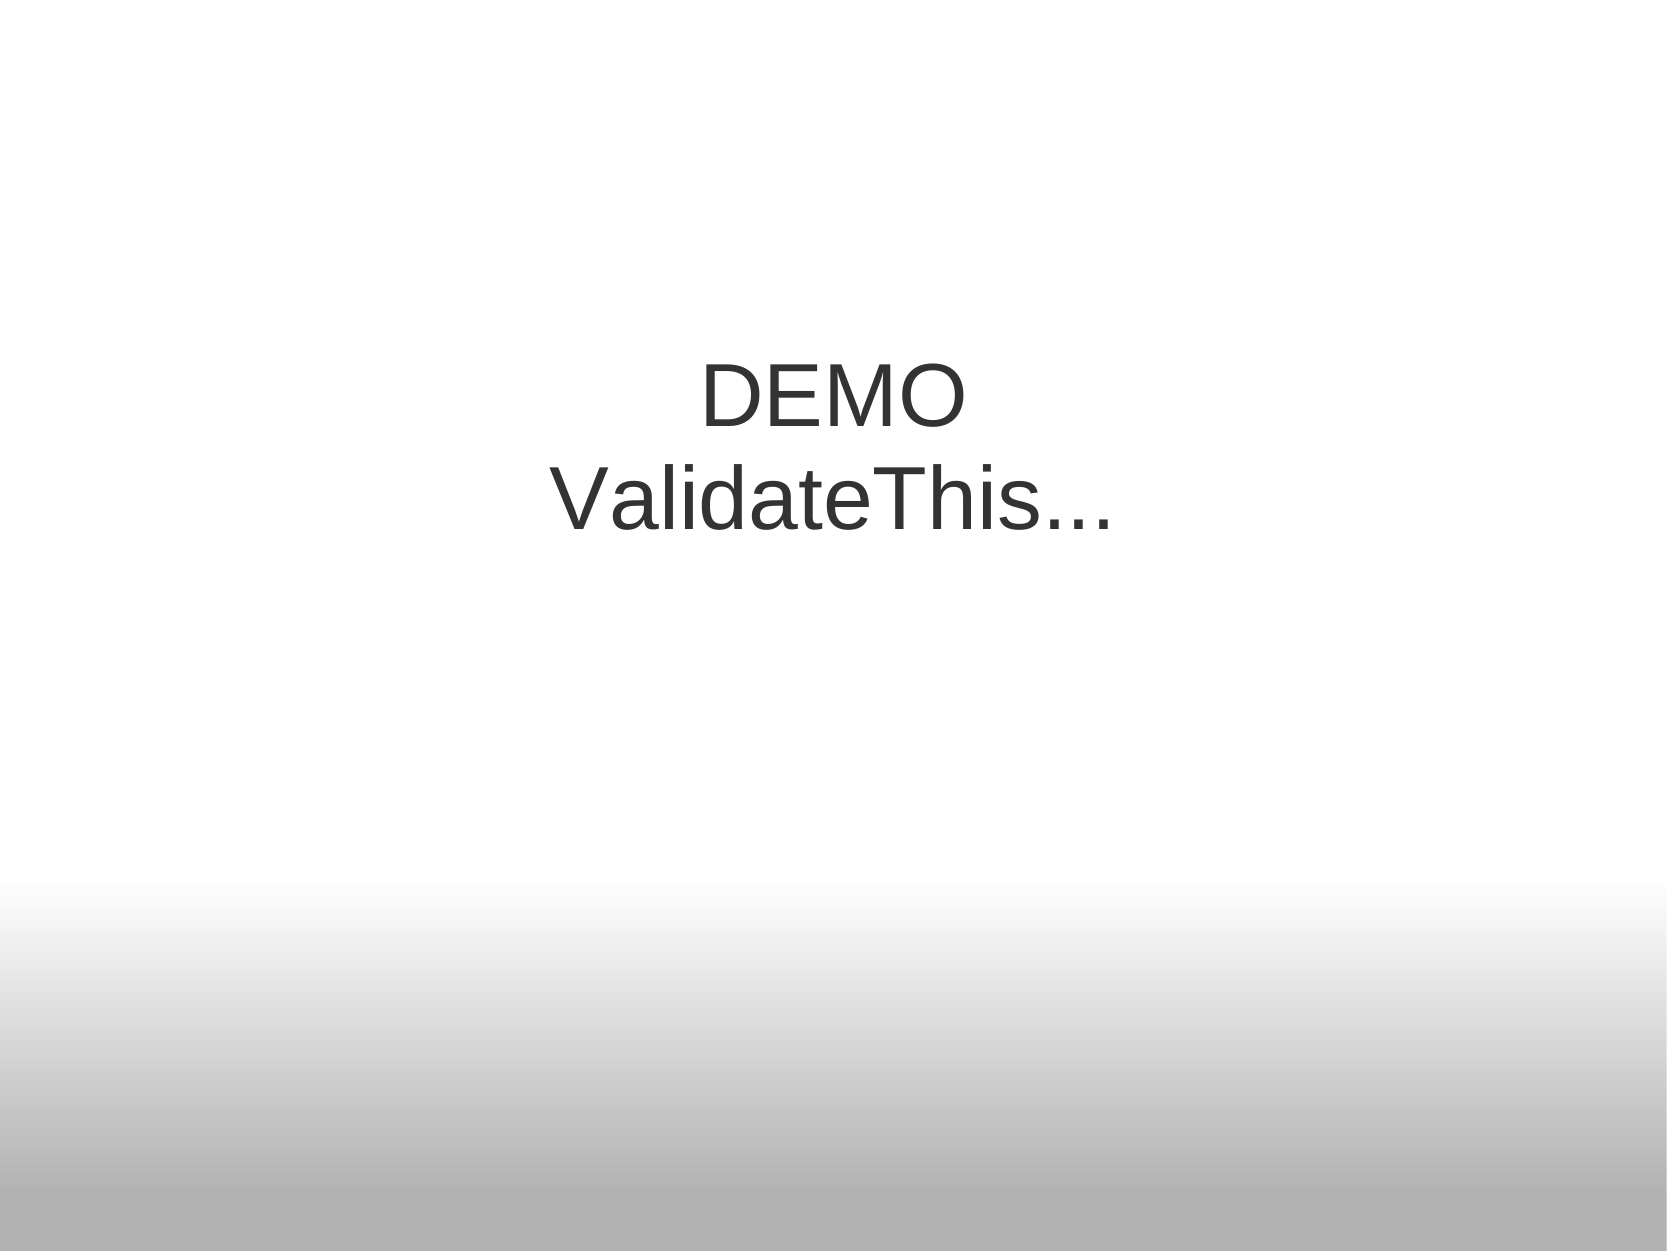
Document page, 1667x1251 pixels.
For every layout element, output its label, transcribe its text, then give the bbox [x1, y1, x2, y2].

picture [0, 0, 1667, 1251]
title DEMO ValidateThis... [40, 345, 1627, 550]
